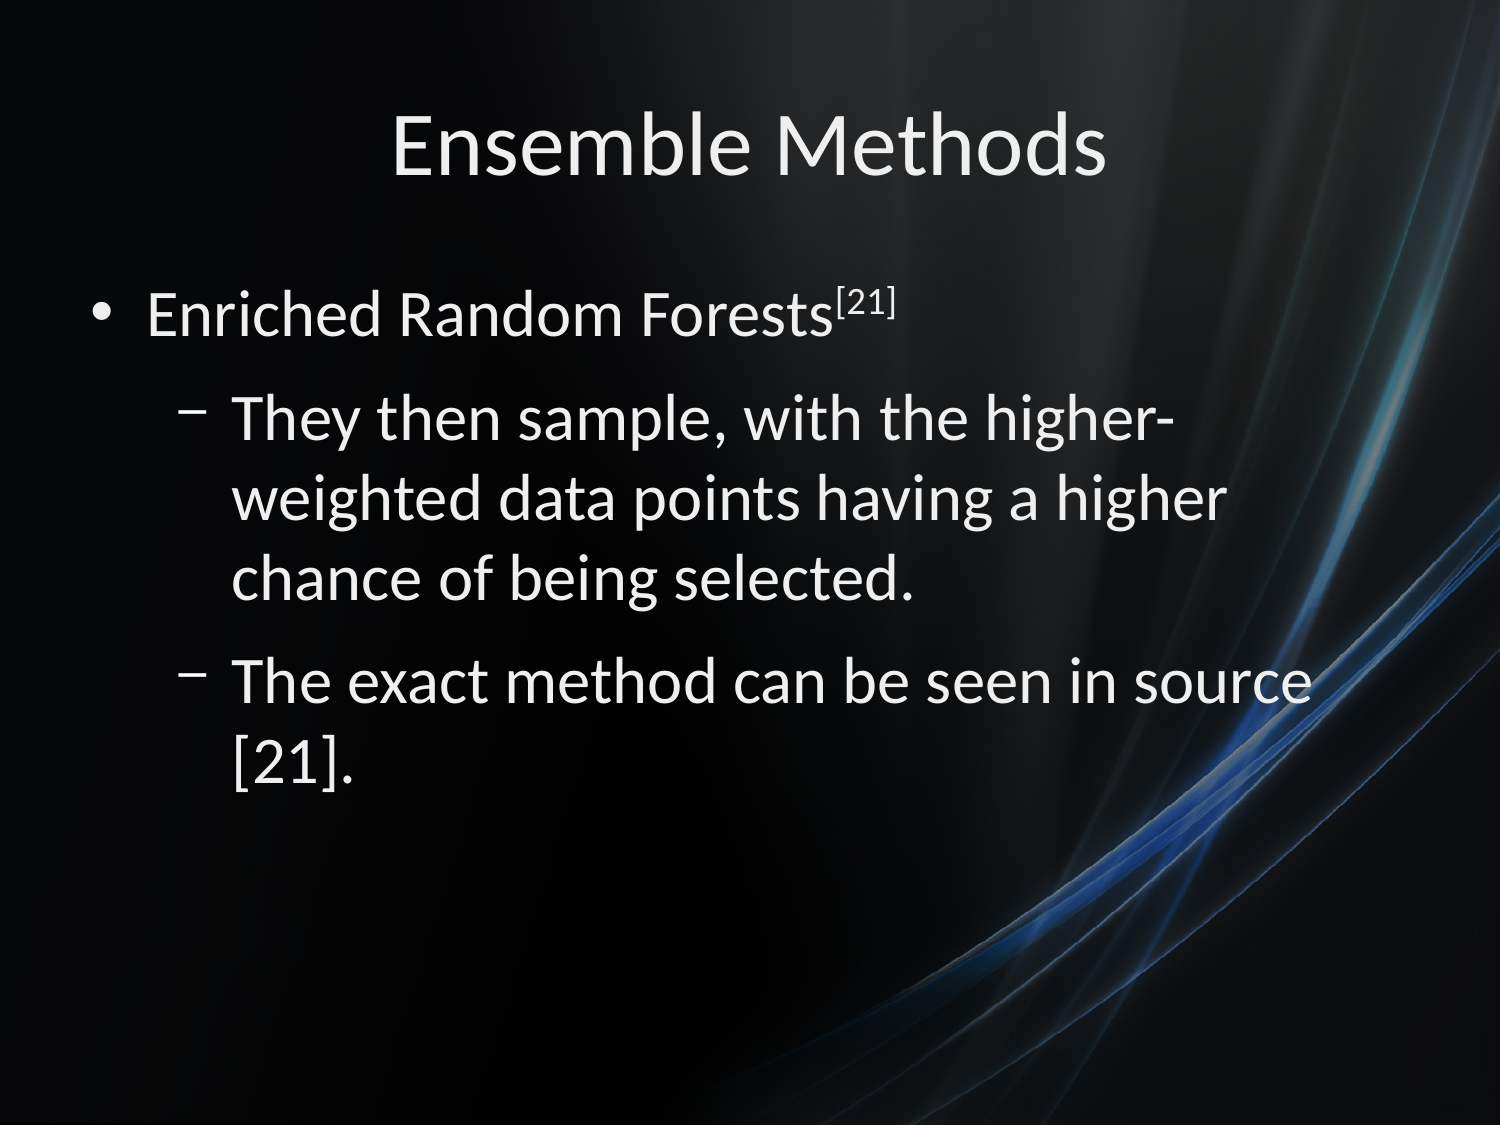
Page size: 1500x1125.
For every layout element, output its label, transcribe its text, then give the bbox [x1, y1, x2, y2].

picture [0, 0, 1500, 1125]
title Ensemble Methods [75, 45, 1425, 233]
list Enriched Random Forests[21] They then sample, with the higher-weighted data points having a higher chance of being selected. The exact method can be seen in source [21]. [75, 262, 1425, 1005]
